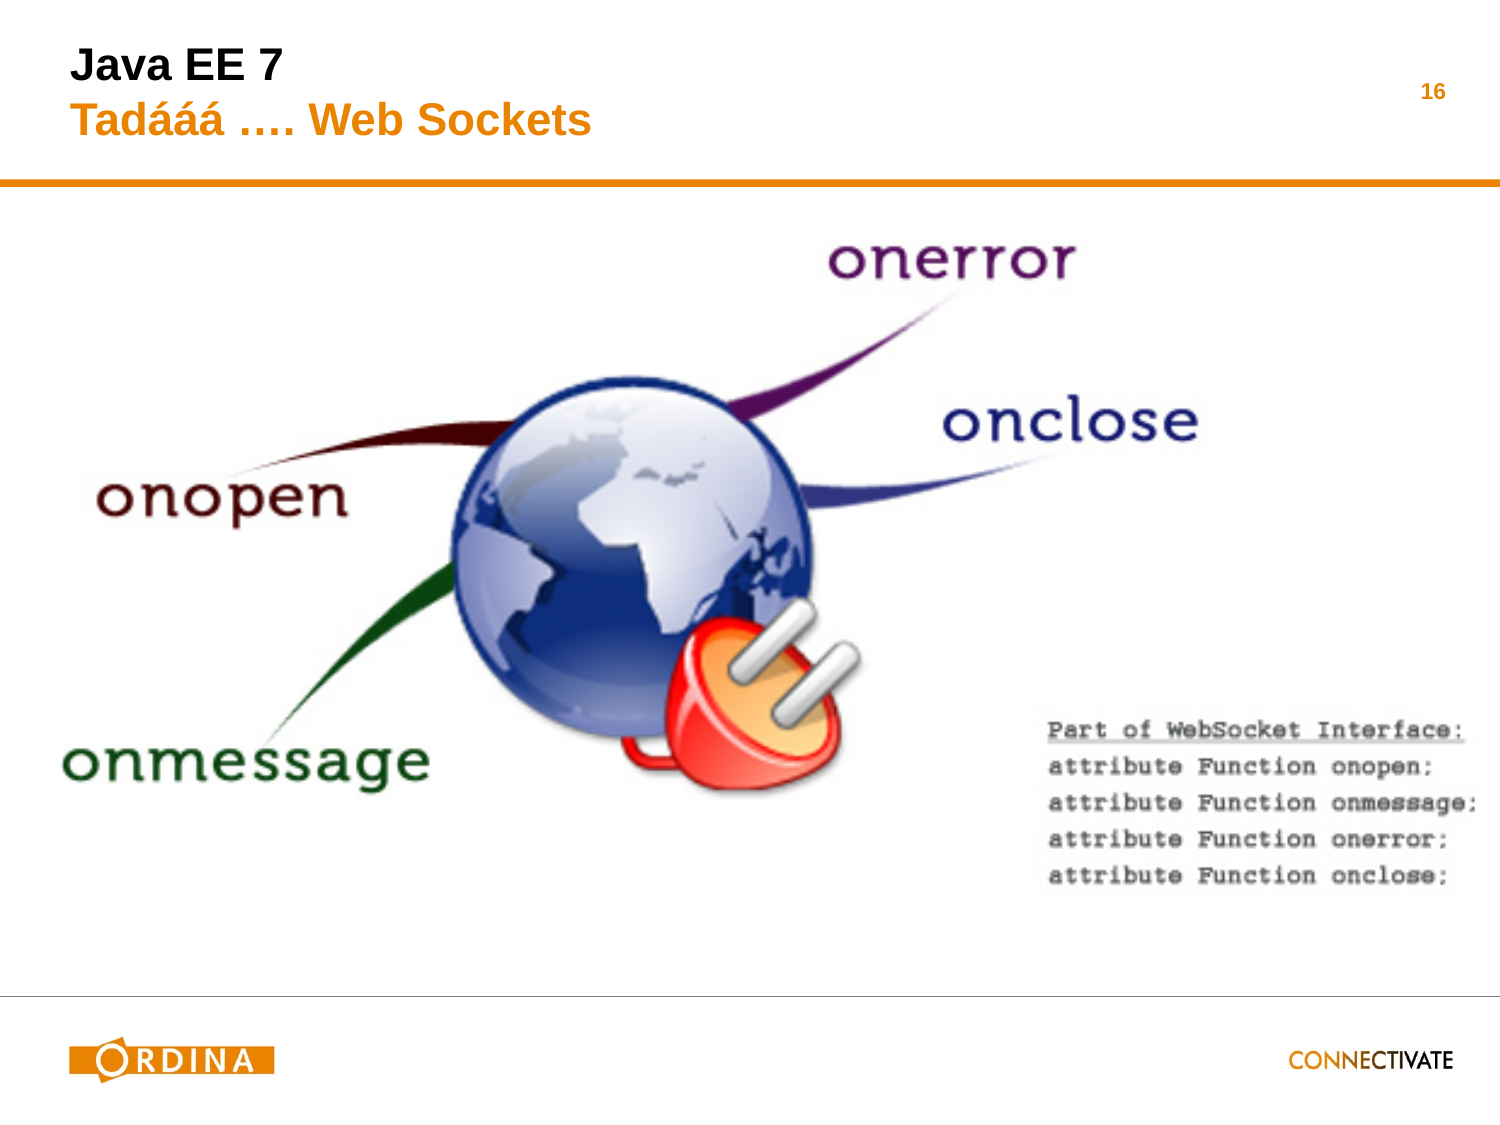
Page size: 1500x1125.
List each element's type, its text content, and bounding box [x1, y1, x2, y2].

title Java EE 7 Tadááá …. Web Sockets [54, 0, 1397, 180]
picture [25, 201, 1480, 929]
picture [1287, 1048, 1455, 1071]
picture [64, 1032, 279, 1087]
slide_number <number> [1397, 69, 1462, 121]
